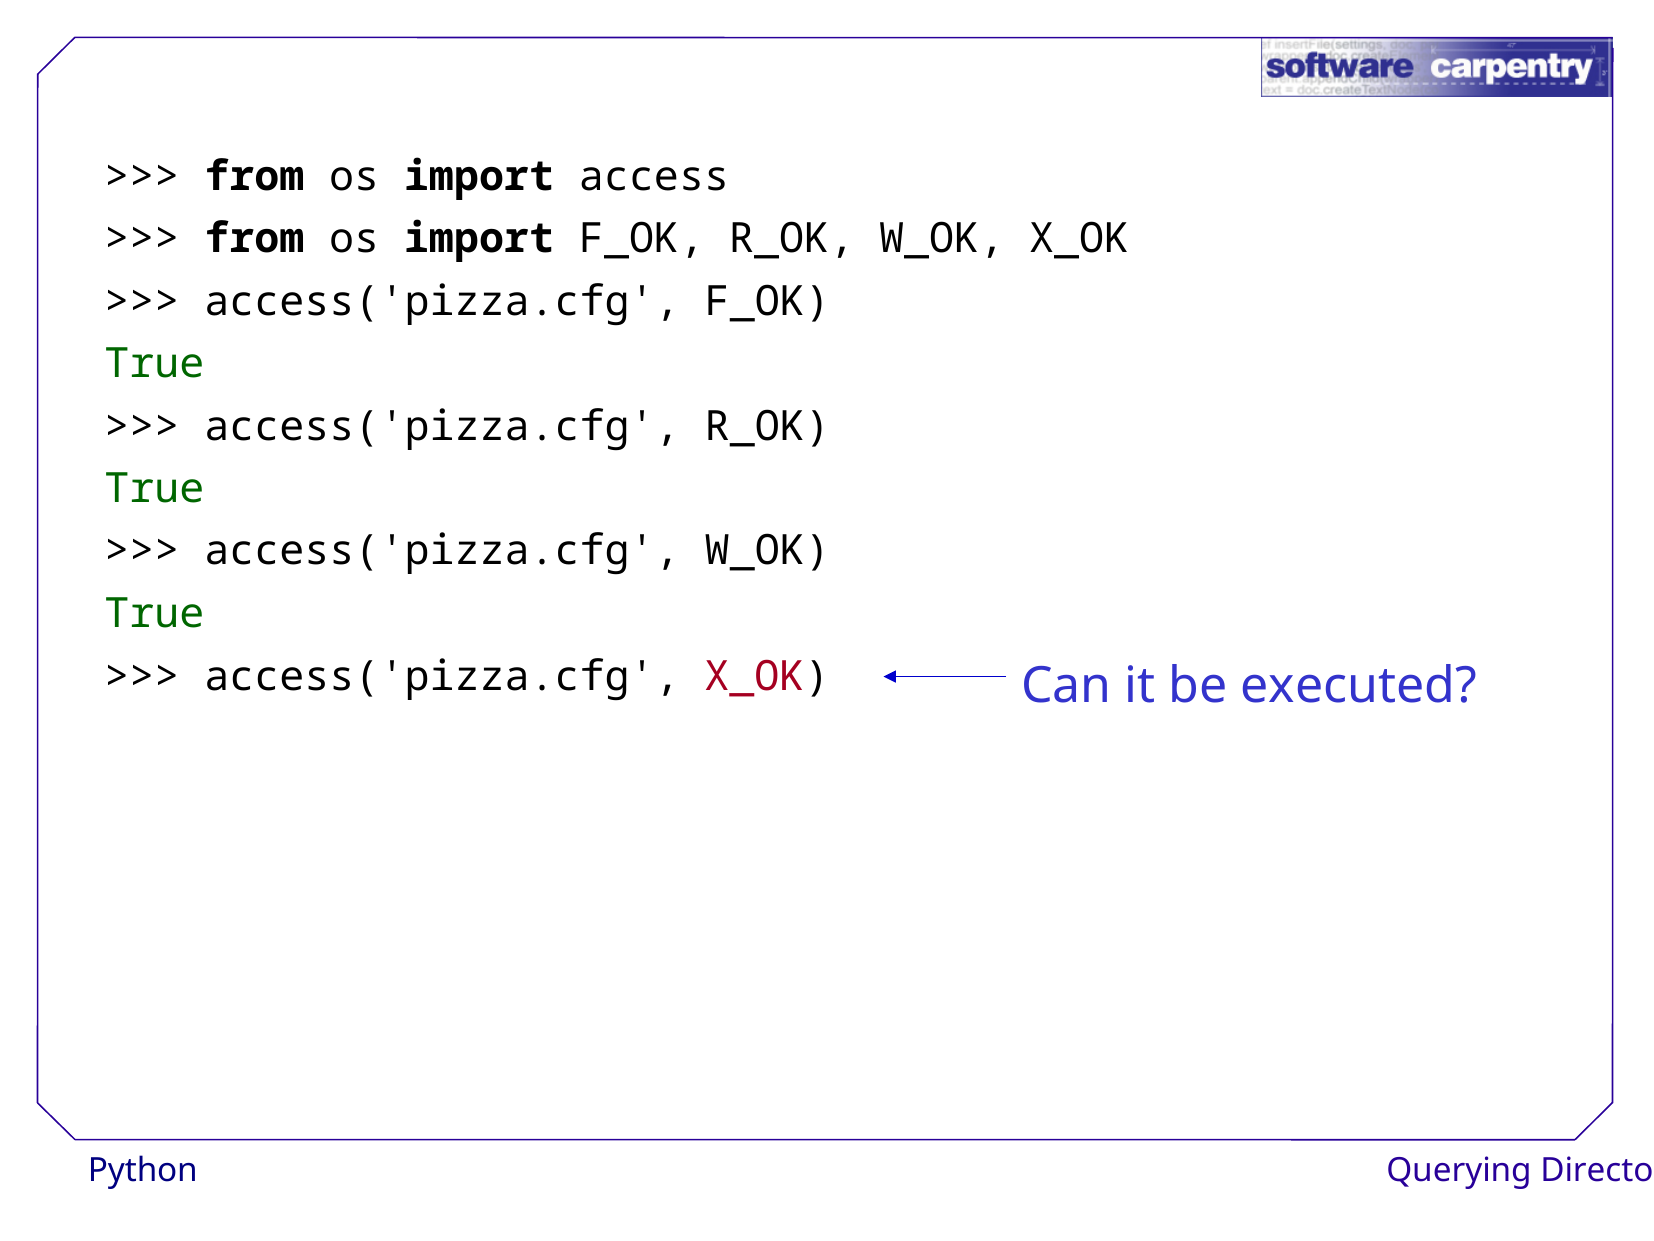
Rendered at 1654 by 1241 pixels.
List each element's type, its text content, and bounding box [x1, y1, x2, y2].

picture [1261, 39, 1613, 97]
text_box Can it be executed? [1006, 629, 1498, 725]
text_box >>> from os import access >>> from os import F_OK, R_OK, W_OK, X_OK >>> access('pizza.cfg', F_OK) True >>> access('pizza.cfg', R_OK) True >>> access('pizza.cfg', W_OK) True >>> access('pizza.cfg', X_OK) [89, 128, 1512, 1037]
